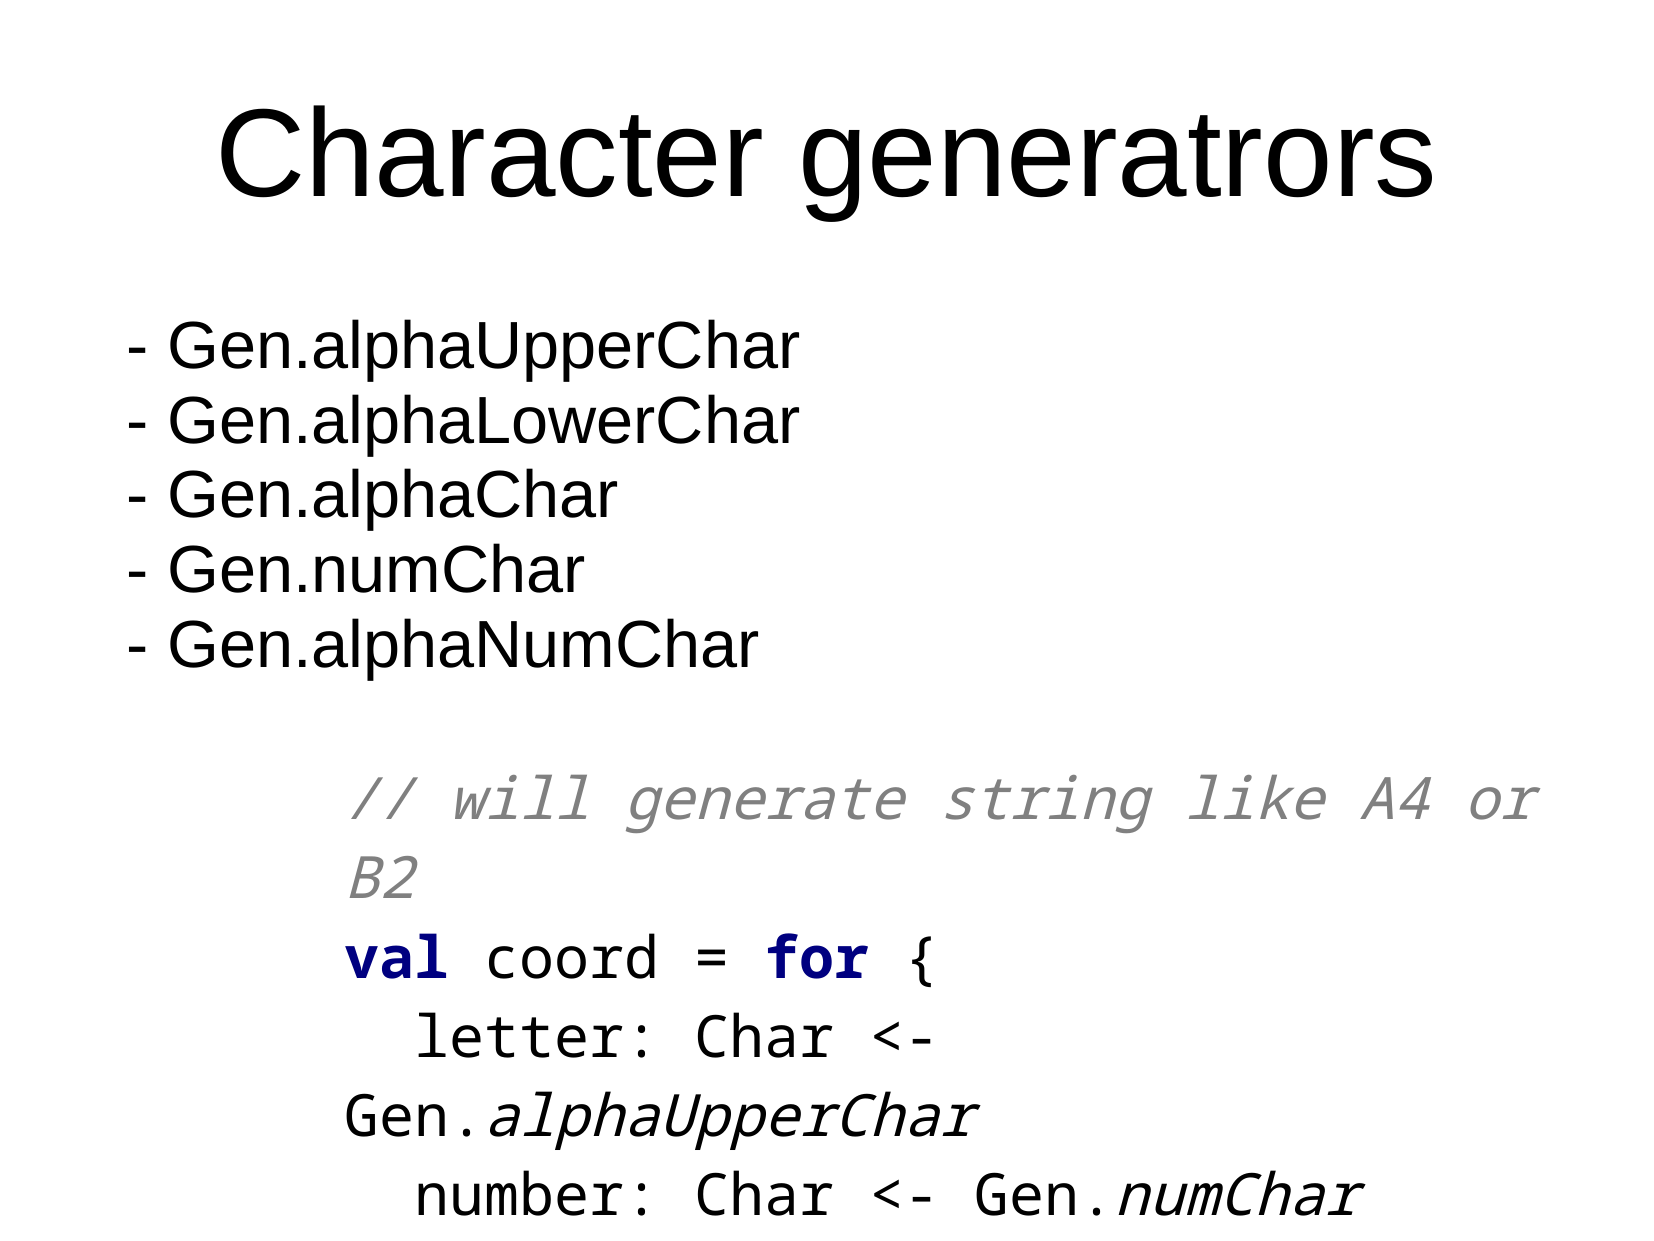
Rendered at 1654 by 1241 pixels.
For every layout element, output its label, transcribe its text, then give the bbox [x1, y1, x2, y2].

title Character generatrors [82, 49, 1571, 257]
text_box - Gen.alphaUpperChar - Gen.alphaLowerChar - Gen.alphaChar - Gen.numChar - Gen.alphaNumChar [75, 300, 976, 690]
text_box // will generate string like A4 or B2 val coord = for { letter: Char <- Gen.alphaUpperChar number: Char <- Gen.numChar } yield s"$letter$number" [330, 750, 1579, 1126]
